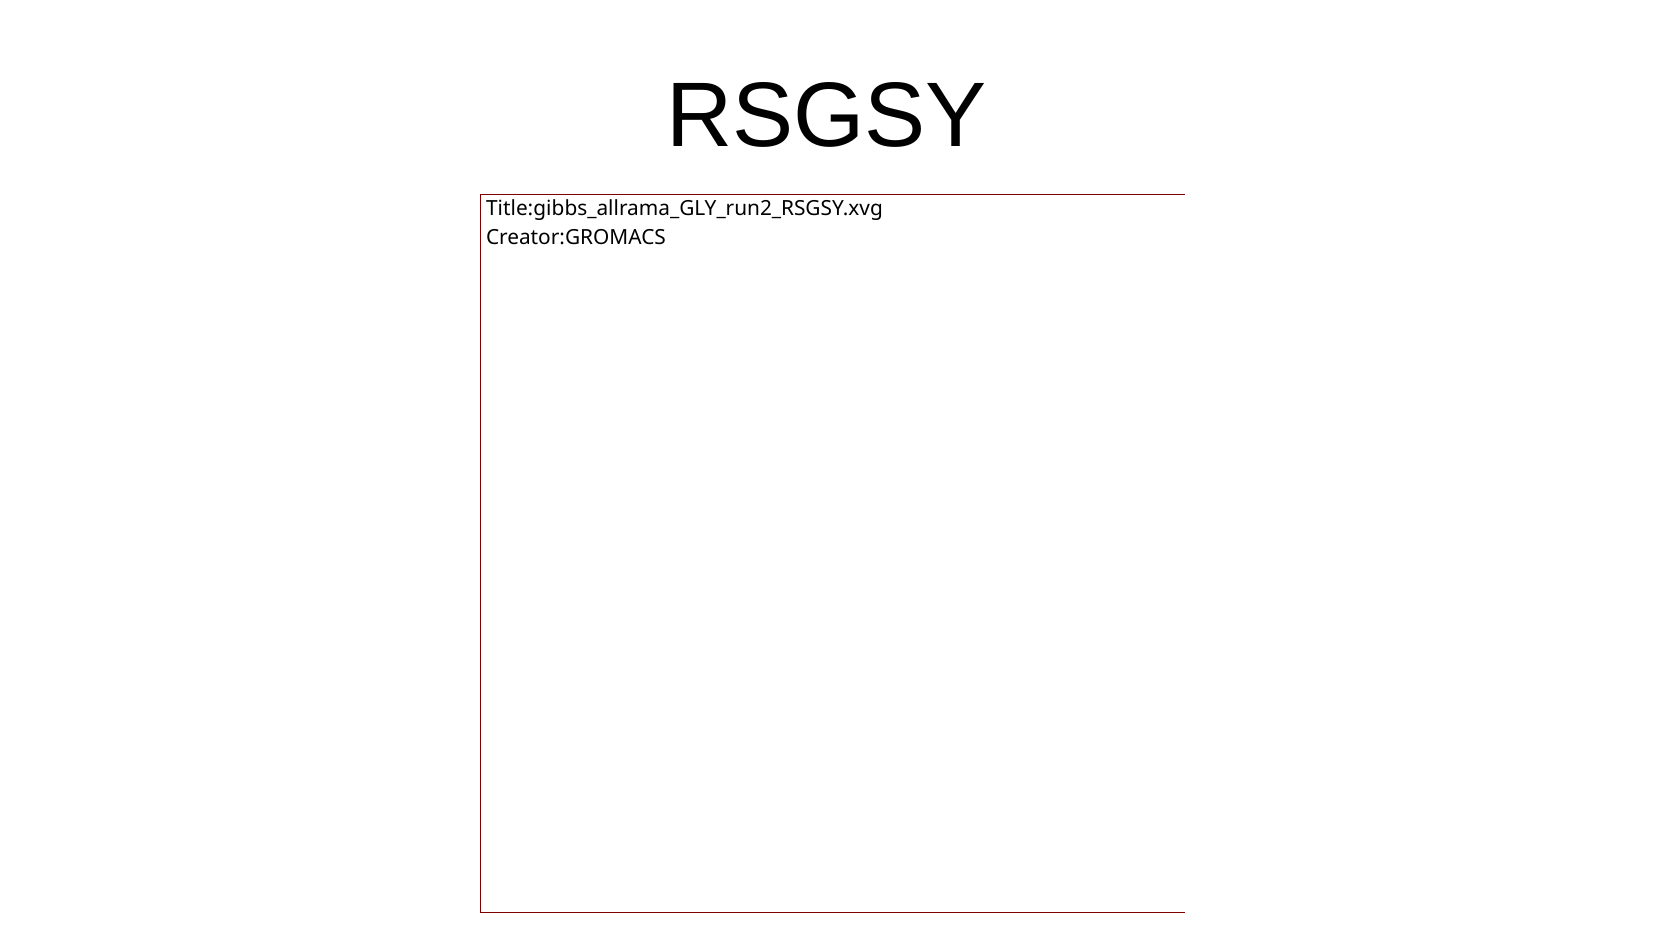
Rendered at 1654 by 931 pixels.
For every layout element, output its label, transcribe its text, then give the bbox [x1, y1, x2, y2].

title RSGSY [82, 37, 1571, 193]
picture [479, 192, 1186, 913]
